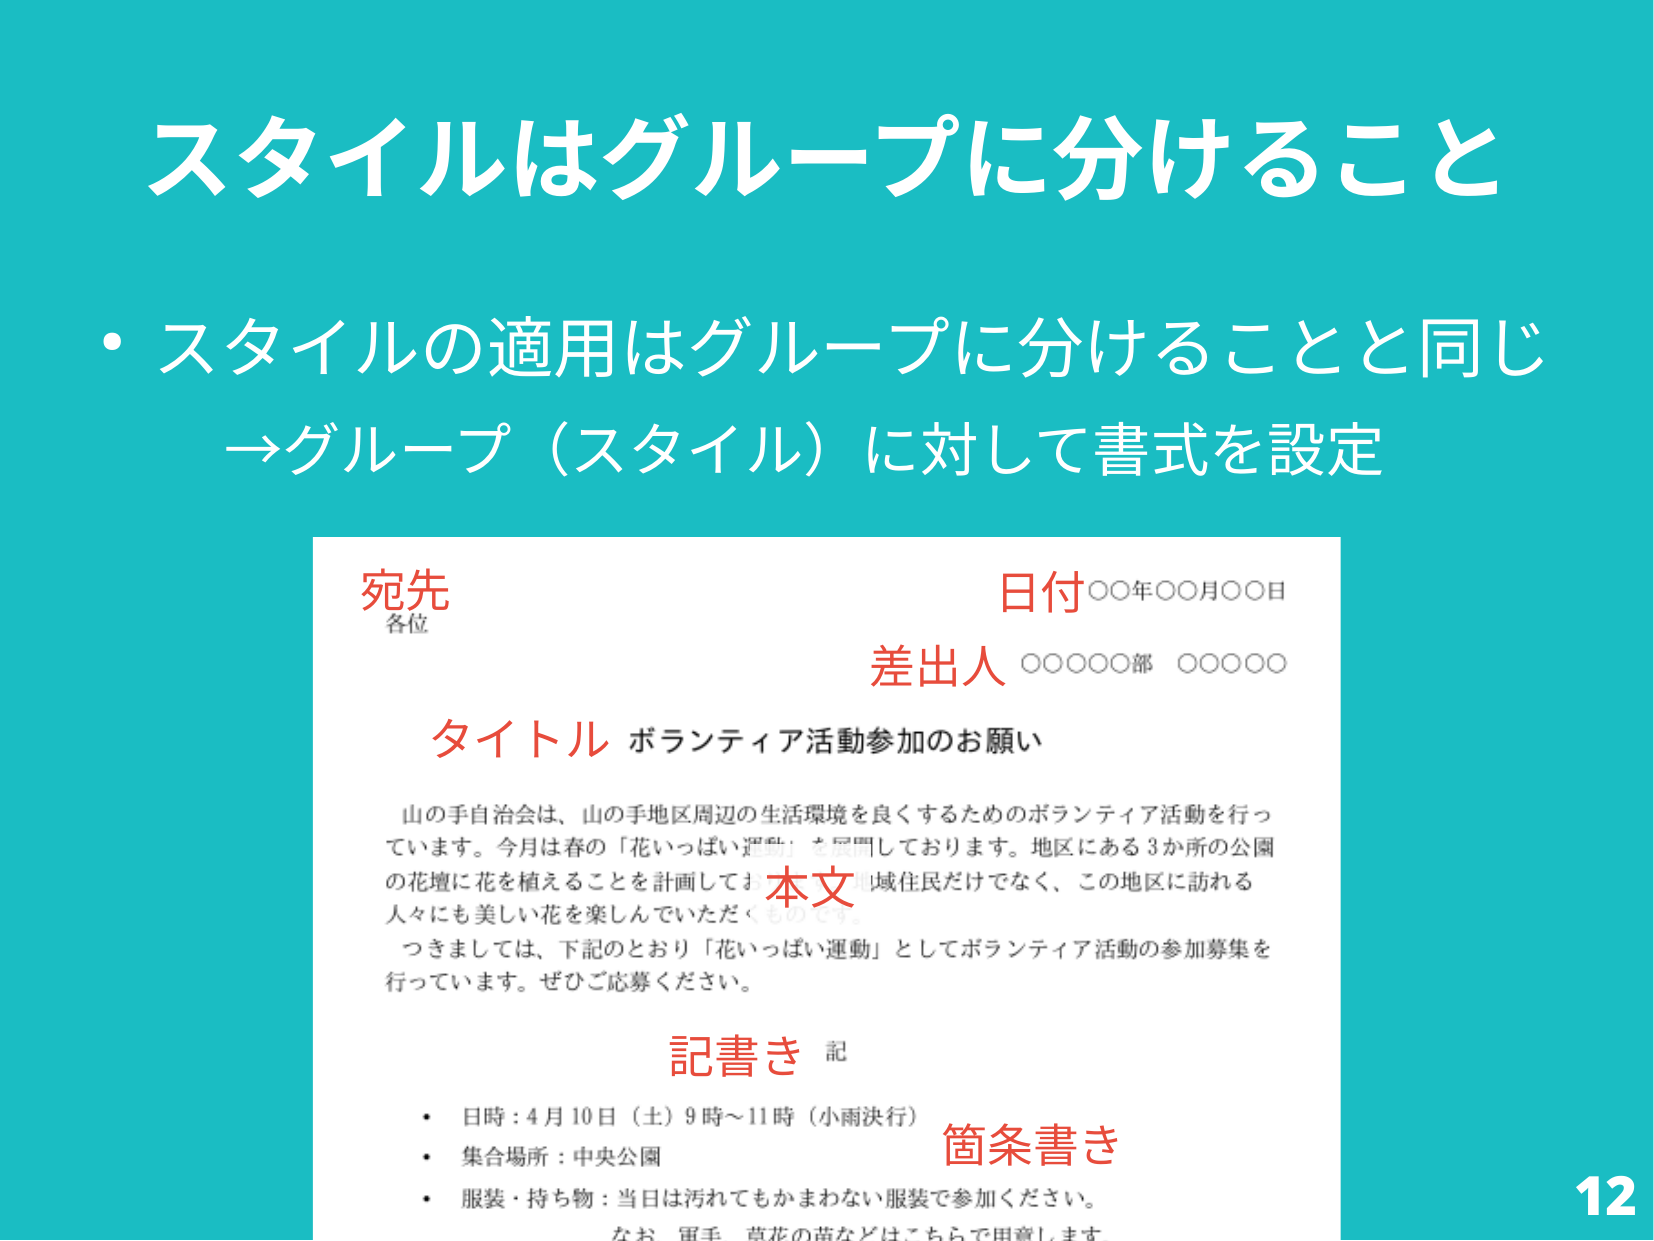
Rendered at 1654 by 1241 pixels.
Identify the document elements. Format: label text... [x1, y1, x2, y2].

title スタイルはグループに分けること [82, 49, 1571, 257]
picture [312, 1063, 1341, 1241]
text_box 箇条書き [927, 1101, 1140, 1181]
text_box 記書き [653, 1063, 821, 1093]
list スタイルの適用はグループに分けることと同じ →グループ（スタイル）に対して書式を設定 [82, 295, 1571, 1063]
